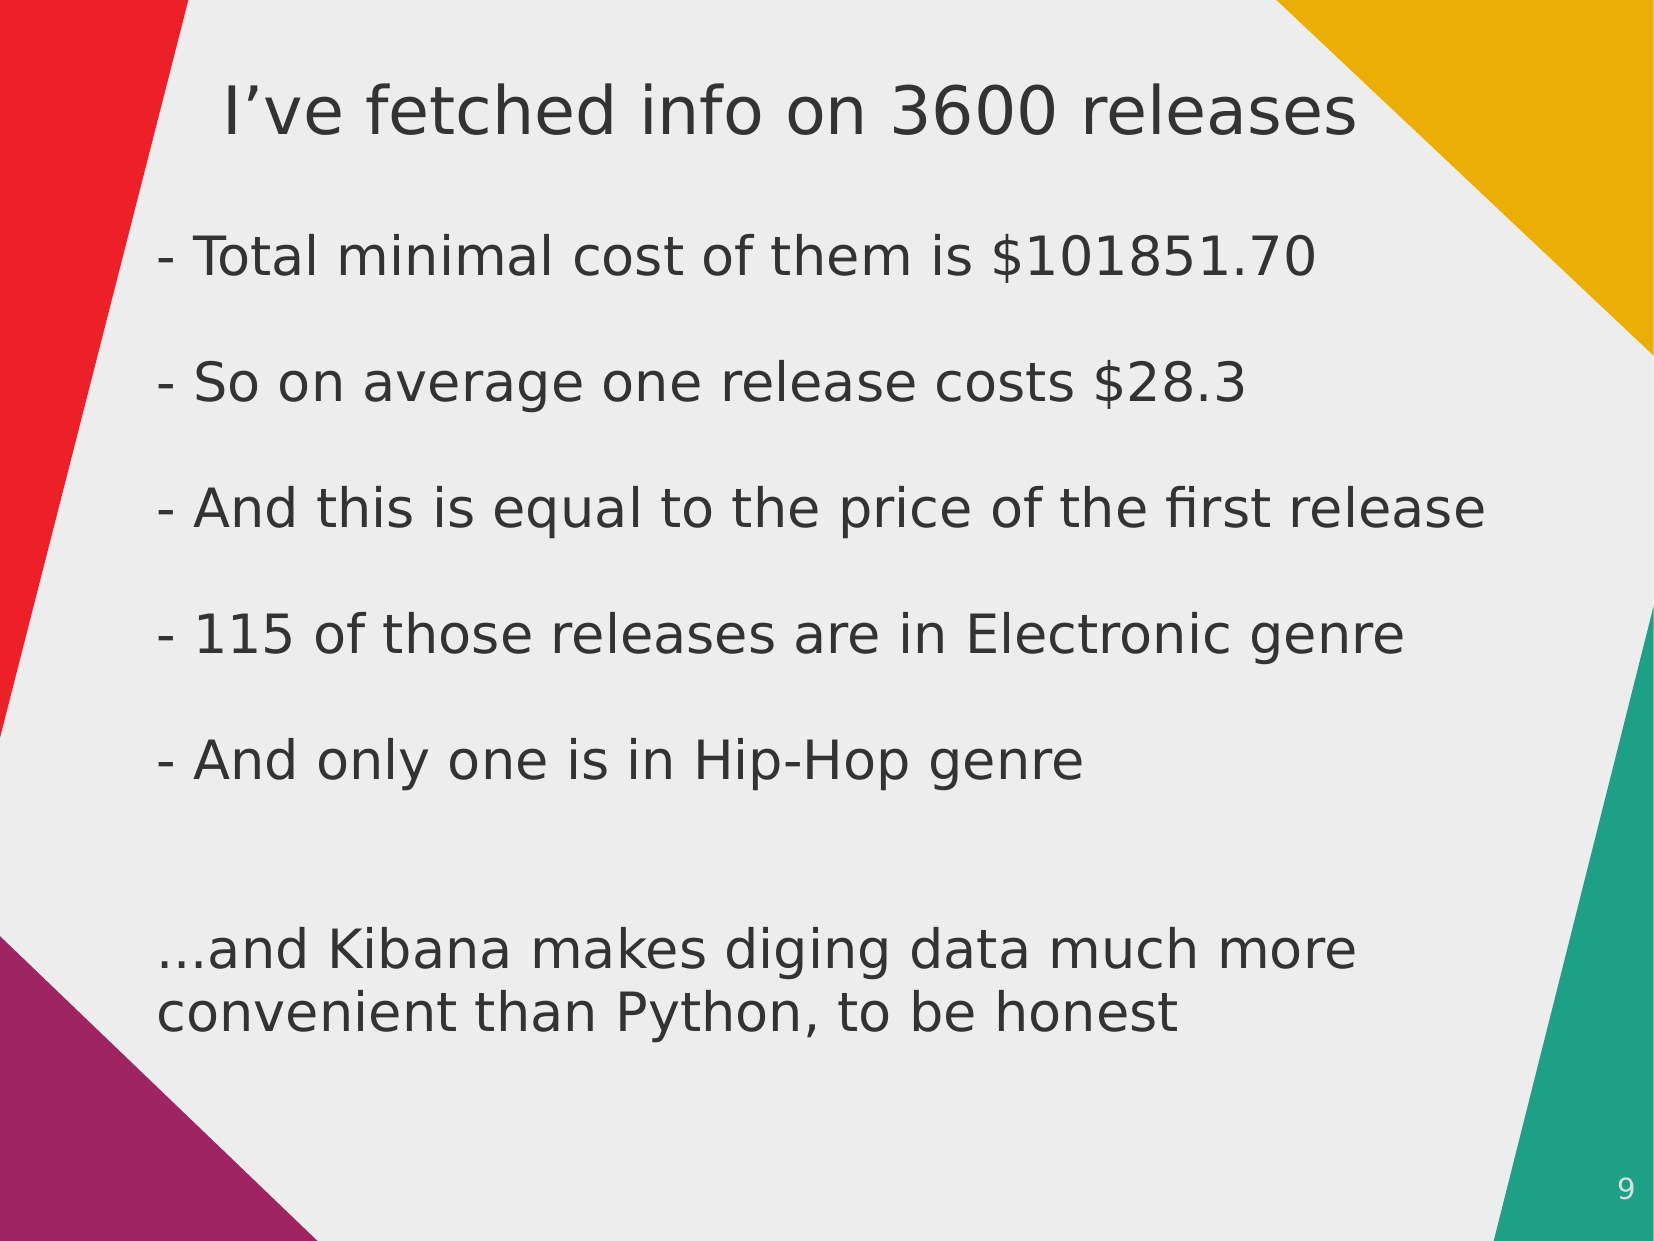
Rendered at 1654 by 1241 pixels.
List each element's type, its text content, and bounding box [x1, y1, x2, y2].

title - Total minimal cost of them is $101851.70 - So on average one release costs $28.3 - And this is equal to the price of the first release - 115 of those releases are in Electronic genre - And only one is in Hip-Hop genre ...and Kibana makes diging data much more convenient than Python, to be honest [156, 225, 1492, 1171]
title I’ve fetched info on 3600 releases [61, 13, 1486, 211]
